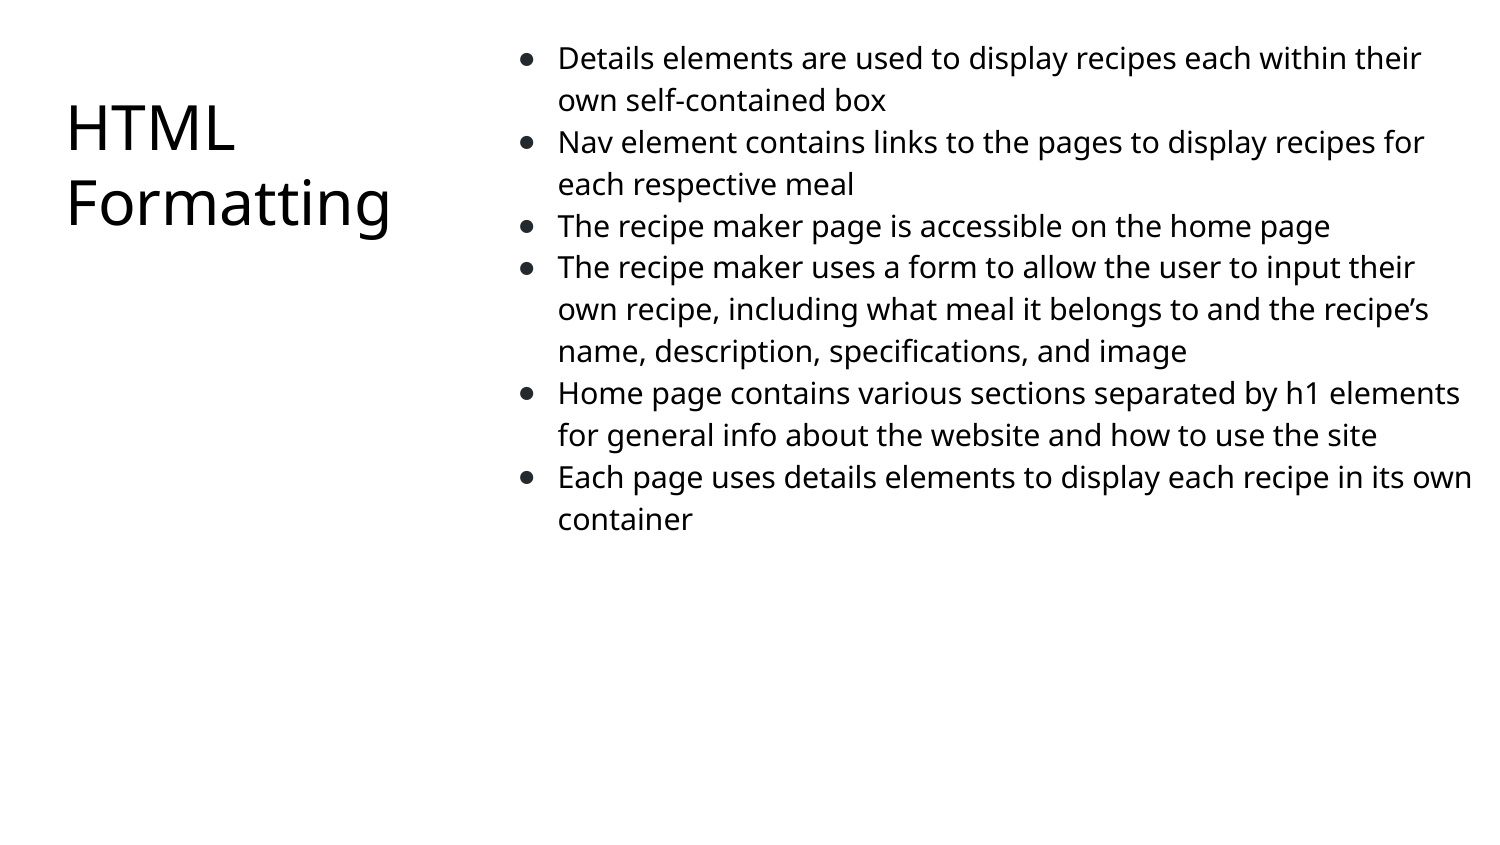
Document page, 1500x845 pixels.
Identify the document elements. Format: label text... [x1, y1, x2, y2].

text_box HTML Formatting [50, 72, 482, 167]
text_box Details elements are used to display recipes each within their own self-contained box Nav element contains links to the pages to display recipes for each respective meal The recipe maker page is accessible on the home page The recipe maker uses a form to allow the user to input their own recipe, including what meal it belongs to and the recipe’s name, description, specifications, and image Home page contains various sections separated by h1 elements for general info about the website and how to use the site Each page uses details elements to display each recipe in its own container [482, 19, 1488, 567]
